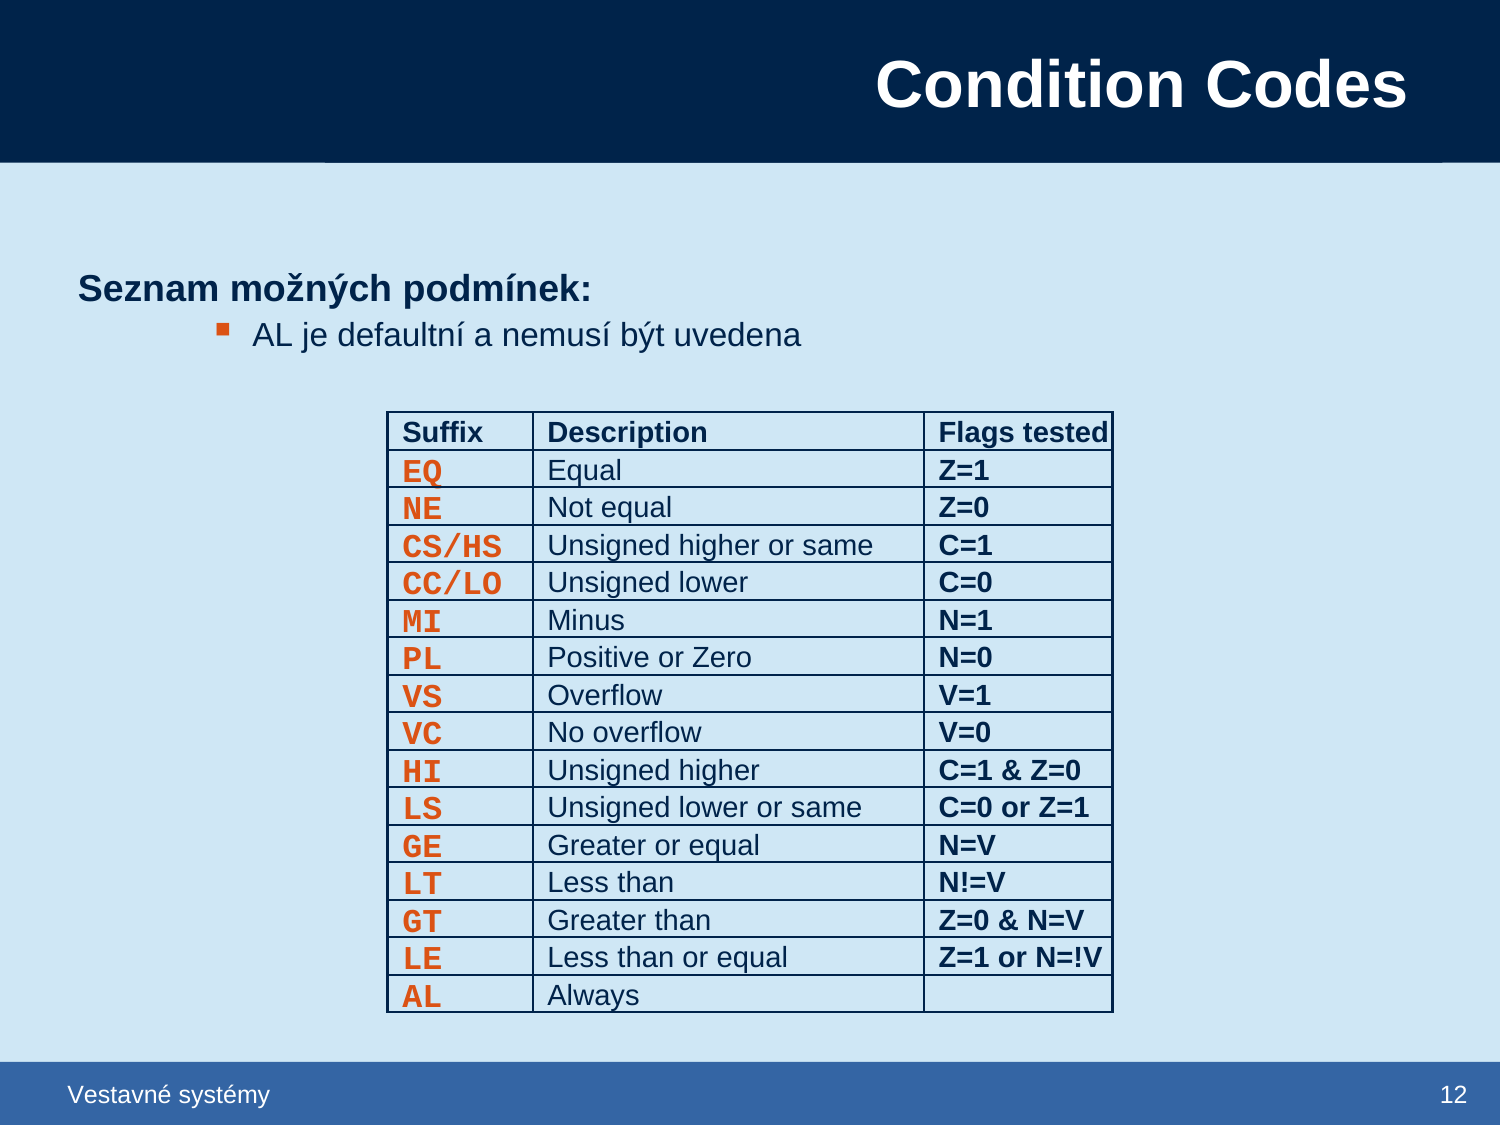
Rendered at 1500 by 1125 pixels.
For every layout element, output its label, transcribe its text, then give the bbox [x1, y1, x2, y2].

list Seznam možných podmínek: AL je defaultní a nemusí být uvedena [50, 187, 1450, 1026]
title Condition Codes [324, 0, 1443, 163]
